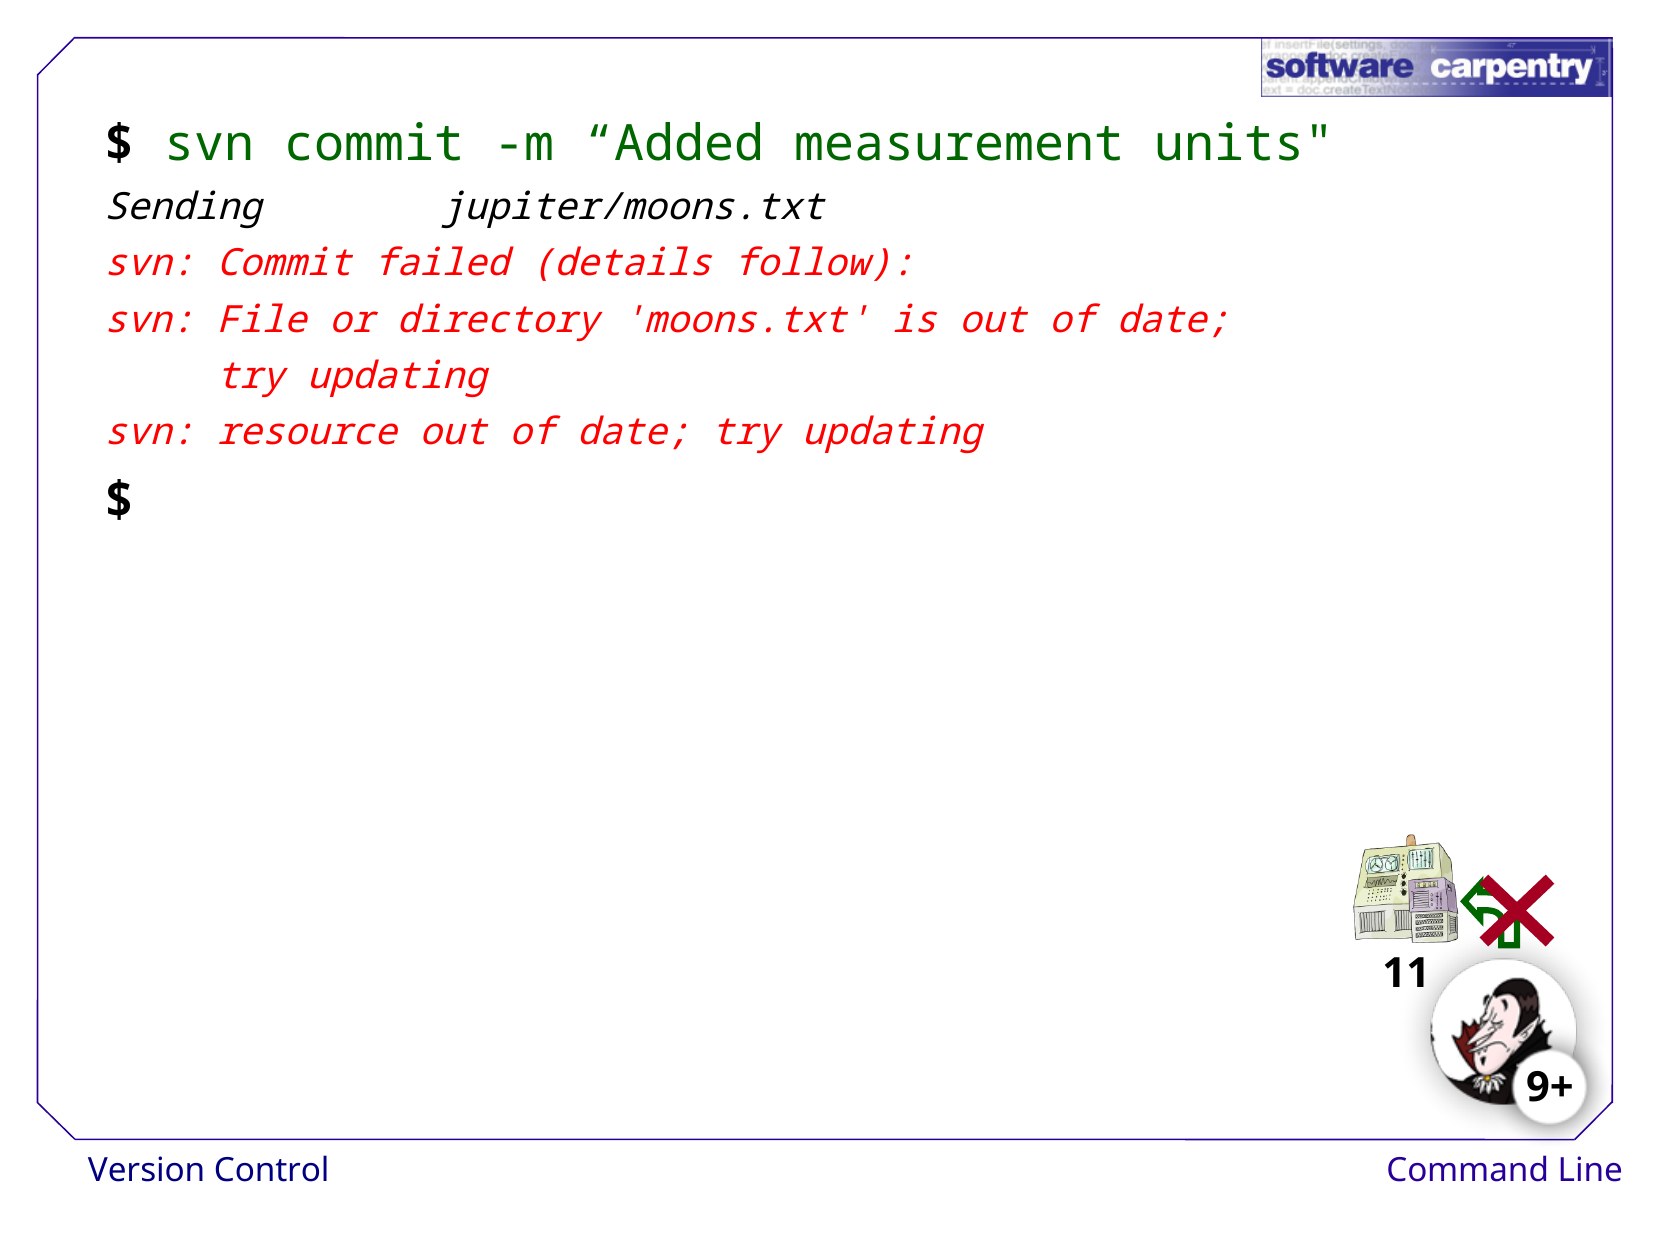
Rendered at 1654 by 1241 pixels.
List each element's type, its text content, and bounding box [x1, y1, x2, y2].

picture [1261, 39, 1613, 97]
text_box 9+ [1505, 1057, 1595, 1119]
text_box $ svn commit -m “Added measurement units" Sending jupiter/moons.txt svn: Commit failed (details follow): svn: File or directory 'moons.txt' is out of date; try updating svn: resource out of date; try updating $ [89, 88, 1572, 1128]
picture [1341, 822, 1618, 1146]
text_box 11 [1361, 942, 1452, 1005]
